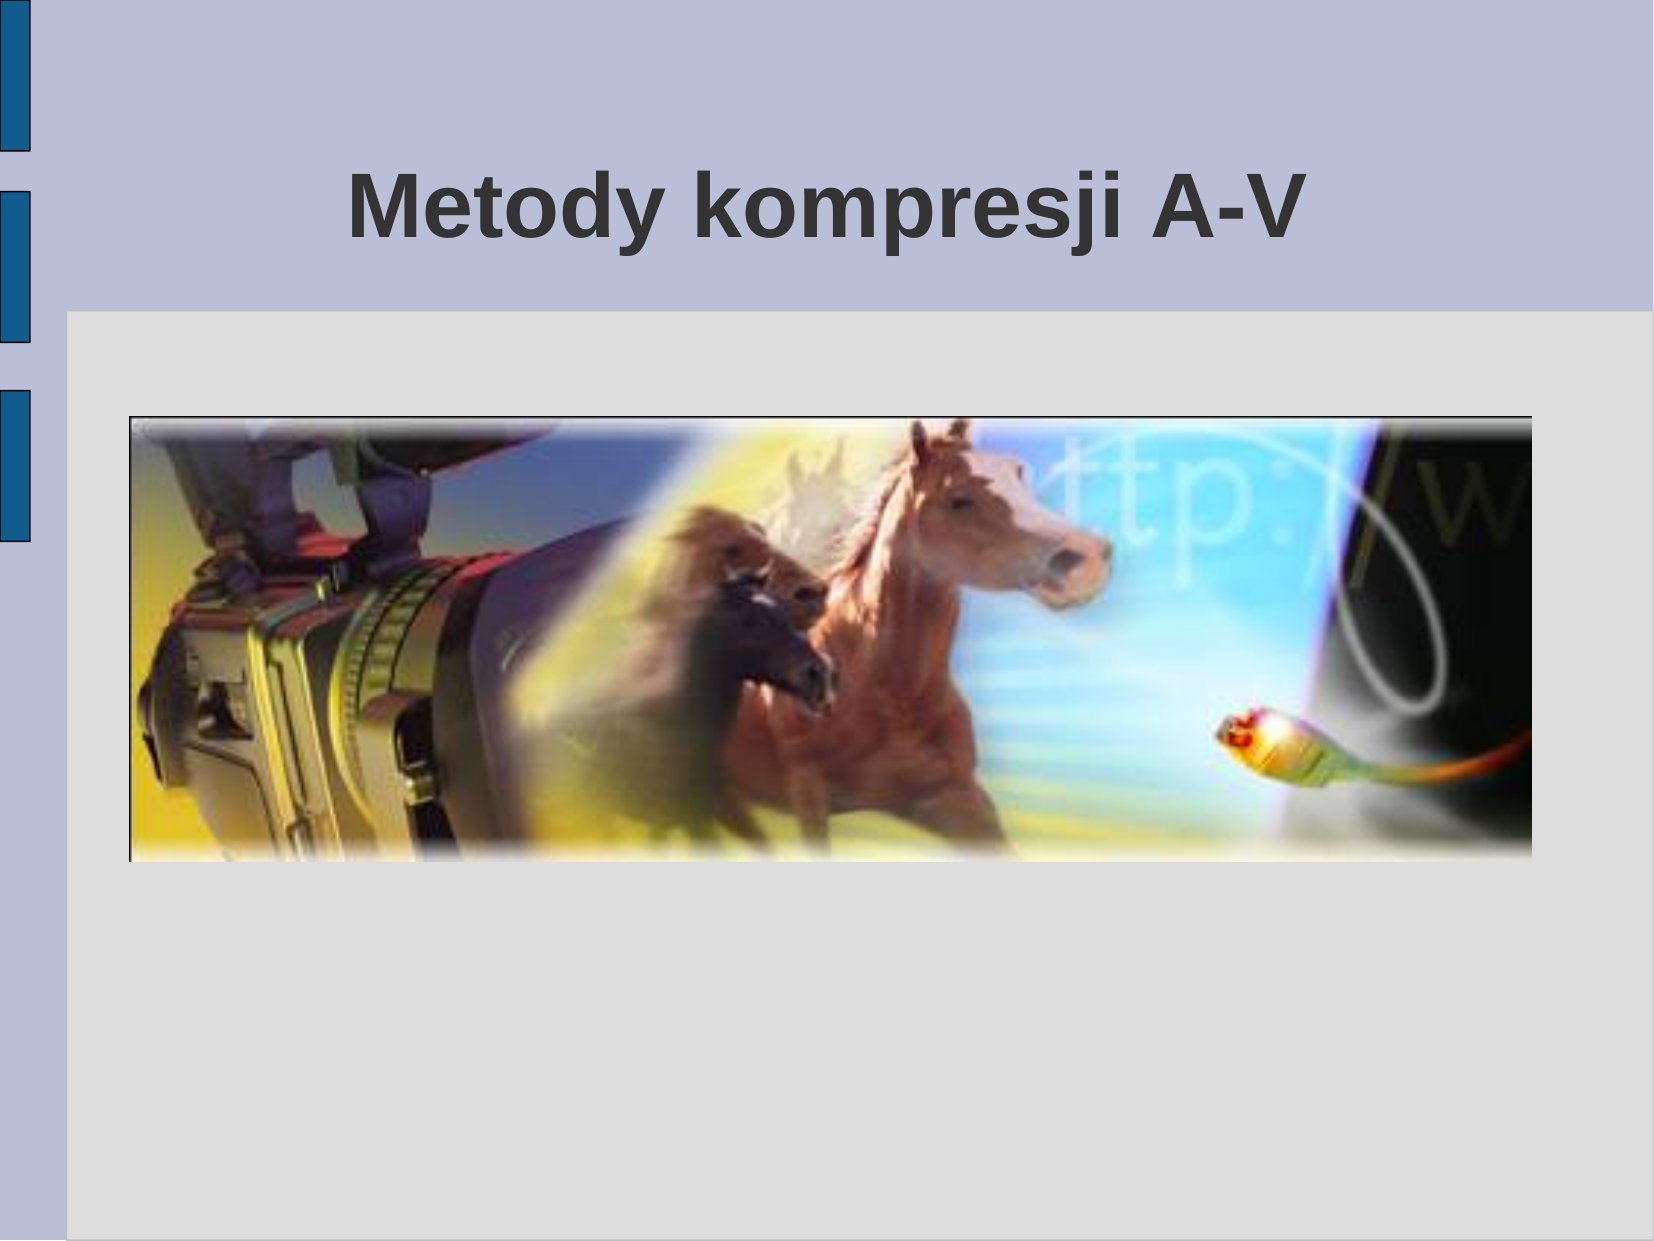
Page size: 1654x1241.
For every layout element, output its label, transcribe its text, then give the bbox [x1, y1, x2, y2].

picture [129, 416, 1532, 862]
title Metody kompresji A-V [121, 102, 1534, 311]
